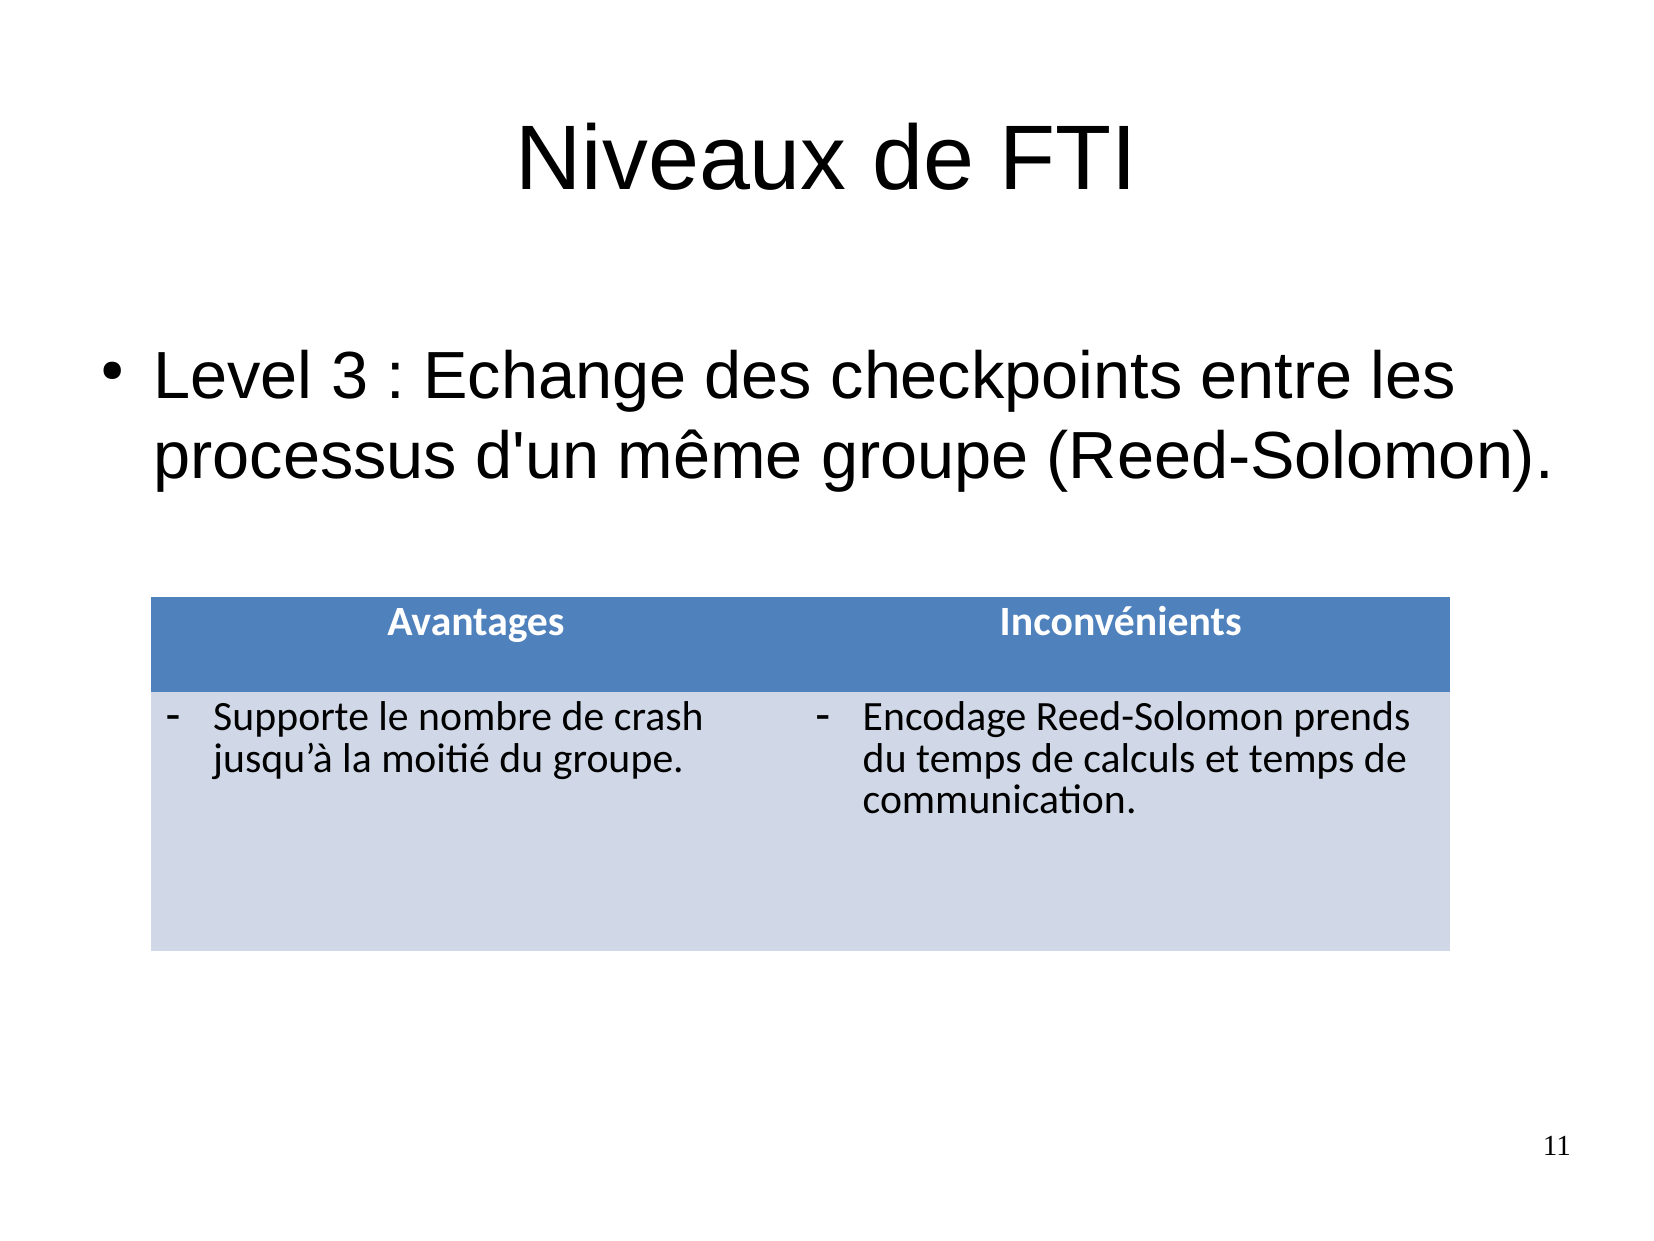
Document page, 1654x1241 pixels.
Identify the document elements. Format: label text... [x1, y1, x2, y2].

list Level 3 : Echange des checkpoints entre les processus d'un même groupe (Reed-Solomon). [82, 331, 1583, 1063]
table_header Inconvénients [801, 597, 1450, 692]
table_cell Supporte le nombre de crash jusqu’à la moitié du groupe. [151, 692, 801, 951]
table_header Avantages [151, 597, 801, 692]
table_cell Encodage Reed-Solomon prends du temps de calculs et temps de communication. [801, 692, 1450, 951]
title Niveaux de FTI [82, 49, 1571, 257]
